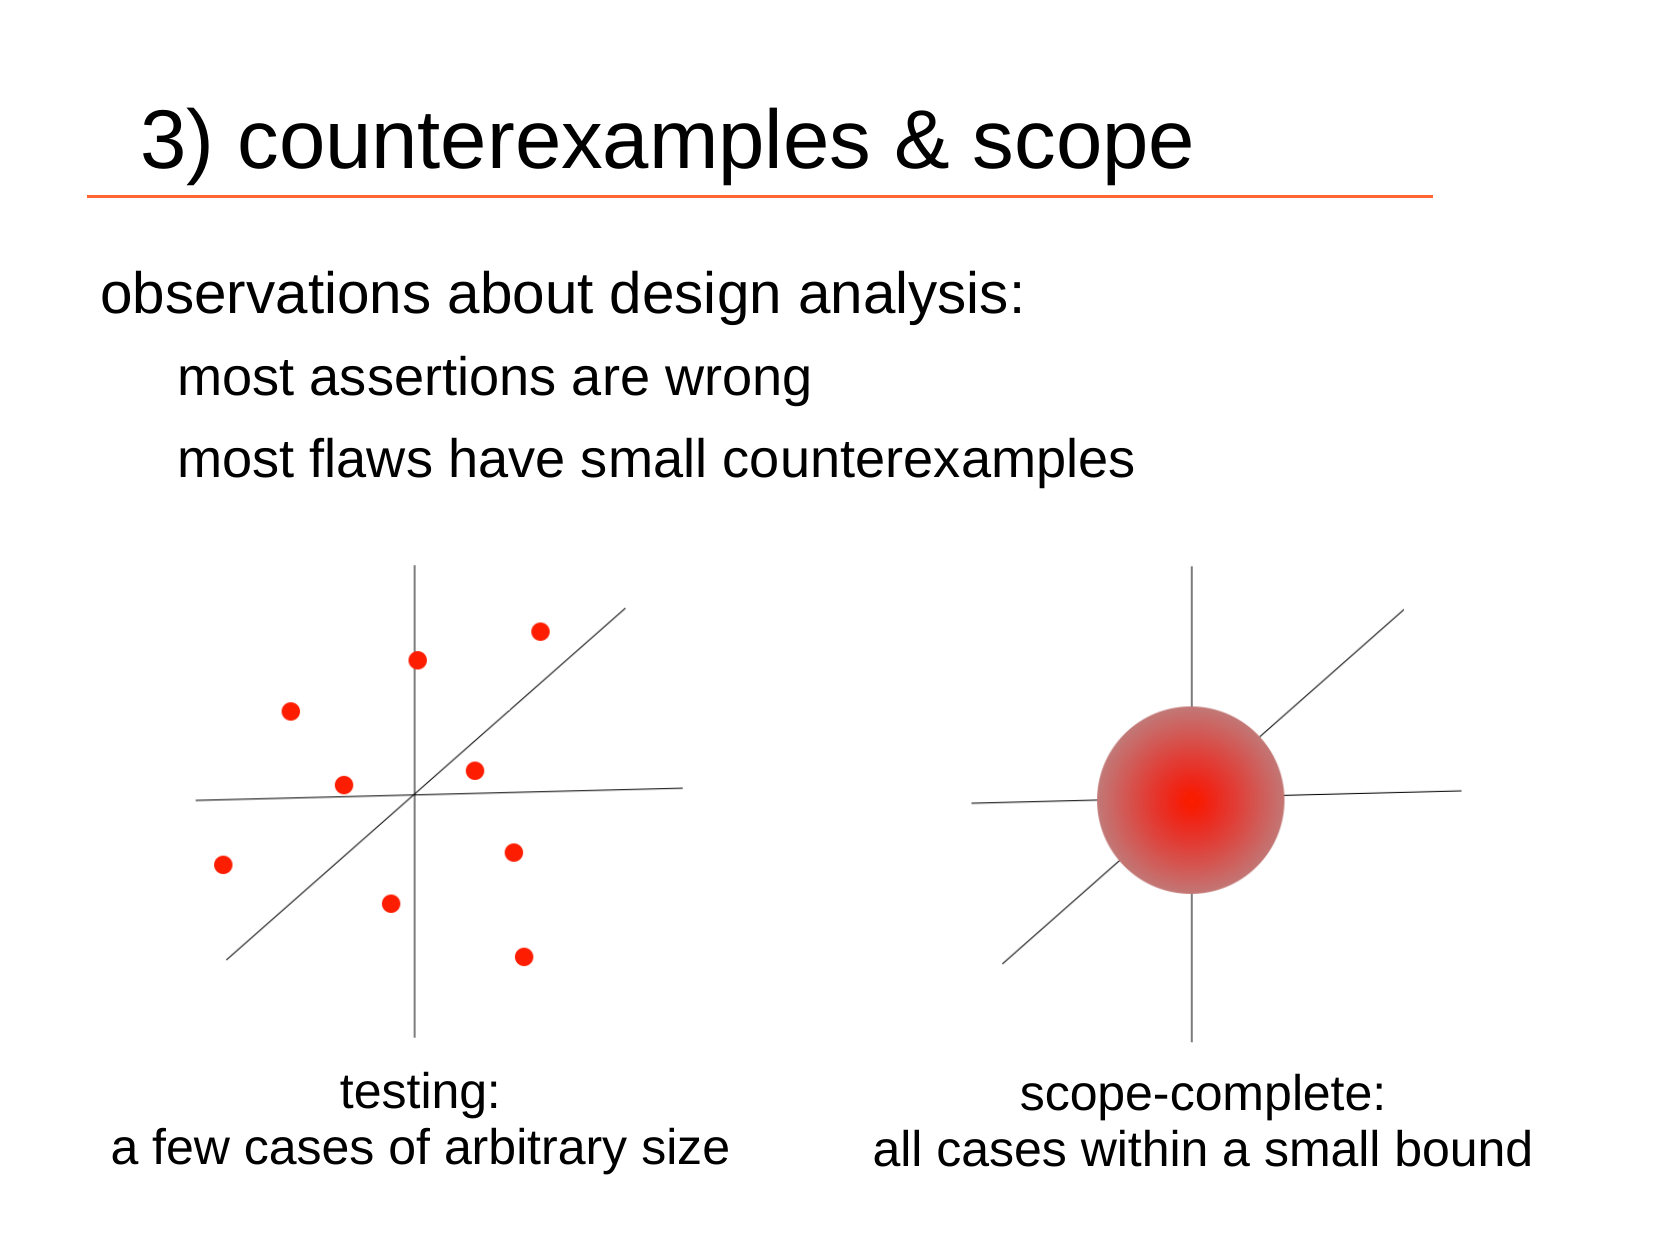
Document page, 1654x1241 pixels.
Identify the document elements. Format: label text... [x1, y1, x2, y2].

text_box testing: a few cases of arbitrary size [75, 1057, 766, 1182]
text_box scope-complete: all cases within a small bound [818, 1059, 1589, 1184]
title 3) counterexamples & scope [140, 86, 1603, 192]
list observations about design analysis: most assertions are wrong most flaws have small counterexamples [82, 260, 1571, 1120]
